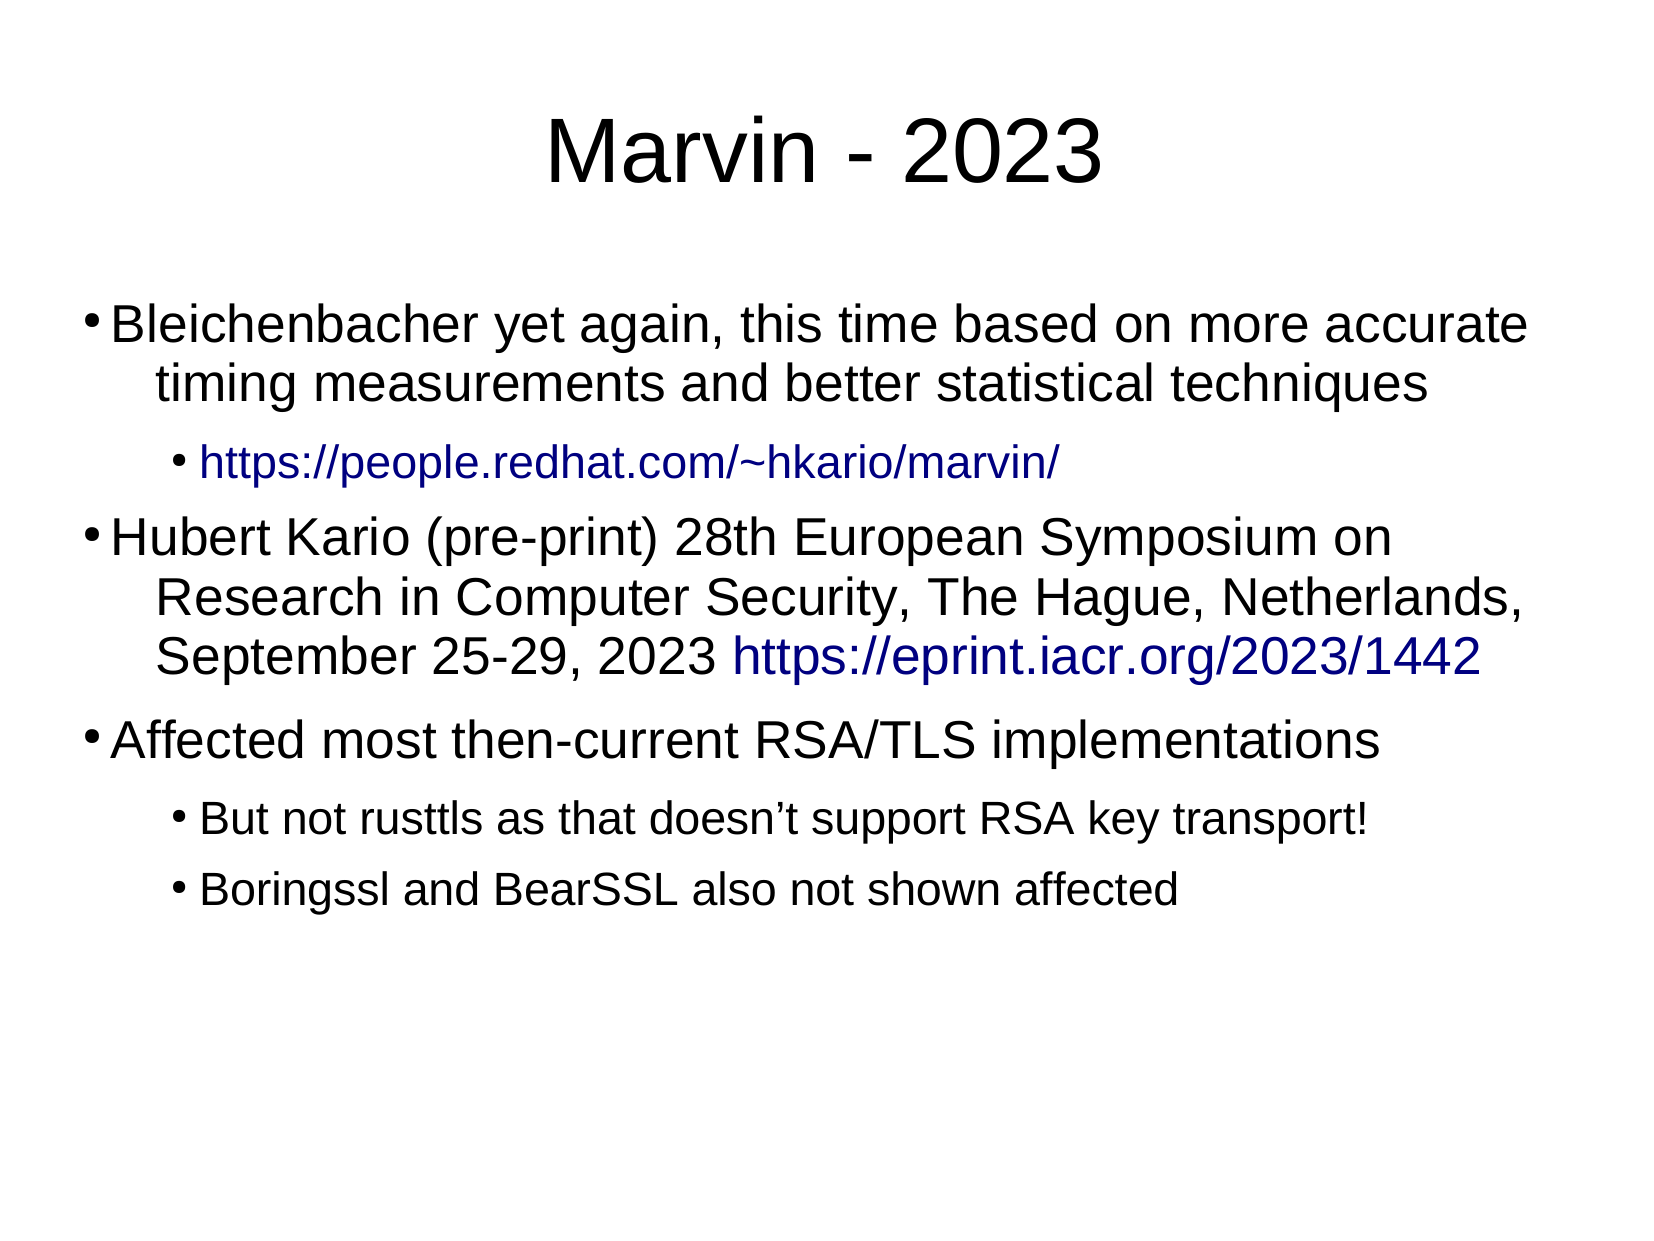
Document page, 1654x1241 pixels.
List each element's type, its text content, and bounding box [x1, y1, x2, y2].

list Bleichenbacher yet again, this time based on more accurate timing measurements and better statistical techniques https://people.redhat.com/~hkario/marvin/ Hubert Kario (pre-print) 28th European Symposium on Research in Computer Security, The Hague, Netherlands, September 25-29, 2023 https://eprint.iacr.org/2023/1442 Affected most then-current RSA/TLS implementations But not rusttls as that doesn’t support RSA key transport! Boringssl and BearSSL also not shown affected [82, 290, 1535, 1007]
title Marvin - 2023 [82, 49, 1568, 254]
